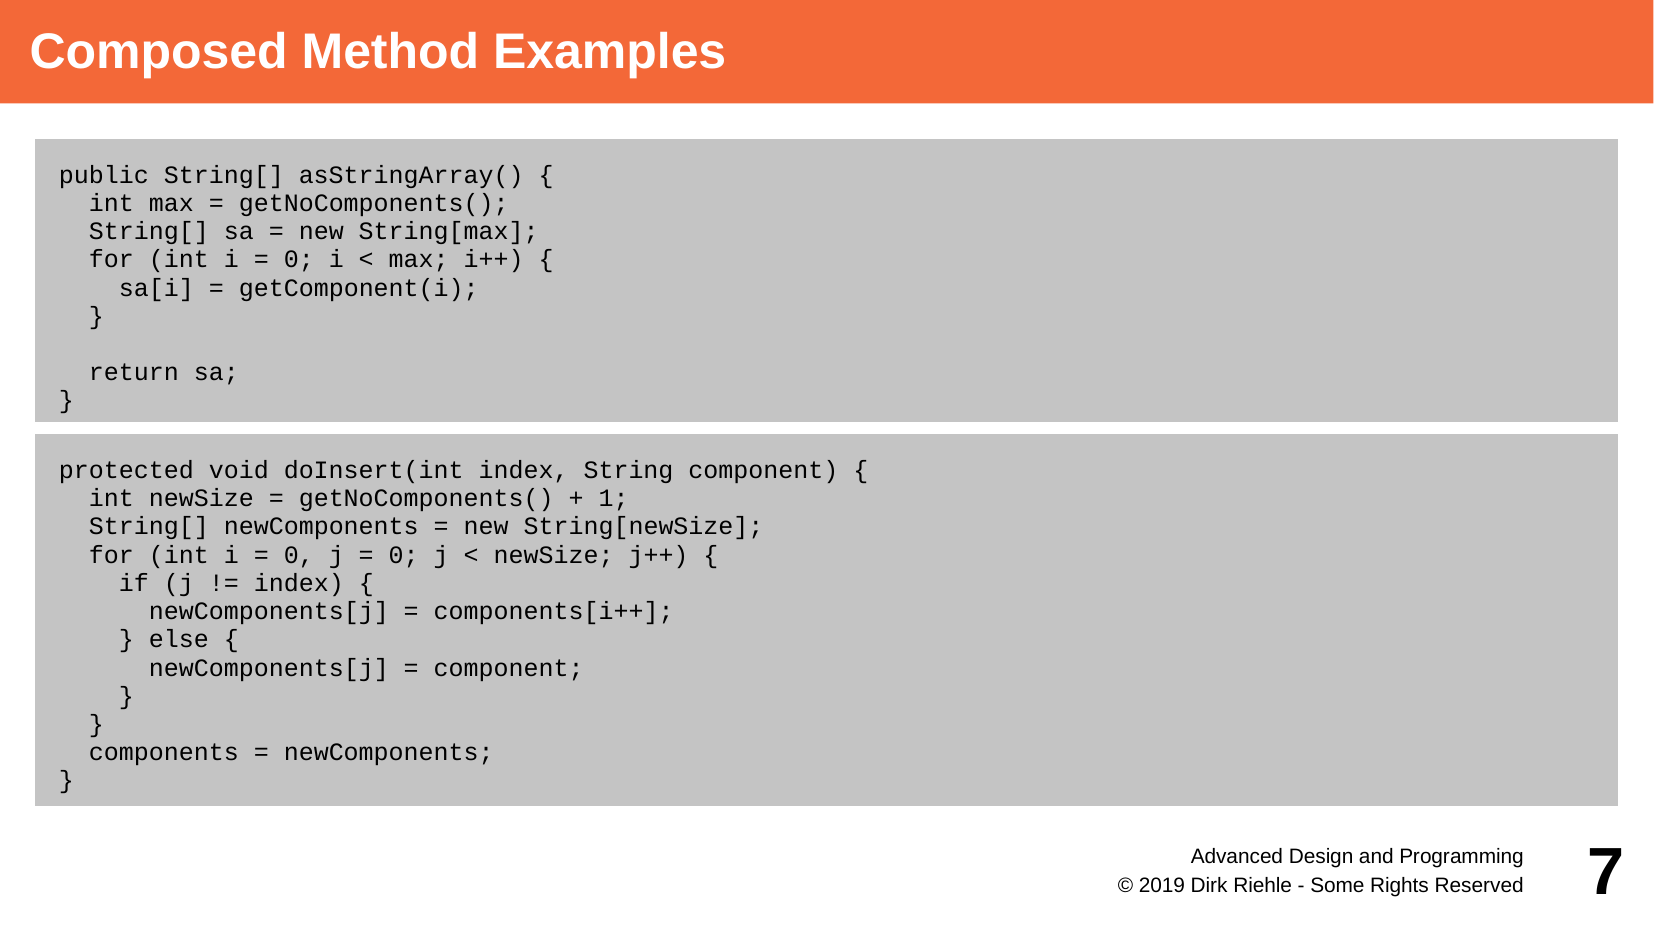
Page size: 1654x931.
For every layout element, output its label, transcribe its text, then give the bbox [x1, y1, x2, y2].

list public String[] asStringArray() { int max = getNoComponents(); String[] sa = new String[max]; for (int i = 0; i < max; i++) { sa[i] = getComponent(i); } return sa; } [29, 132, 1625, 422]
title Composed Method Examples [0, 0, 1654, 104]
list protected void doInsert(int index, String component) { int newSize = getNoComponents() + 1; String[] newComponents = new String[newSize]; for (int i = 0, j = 0; j < newSize; j++) { if (j != index) { newComponents[j] = components[i++]; } else { newComponents[j] = component; } } components = newComponents; } [29, 428, 1625, 813]
